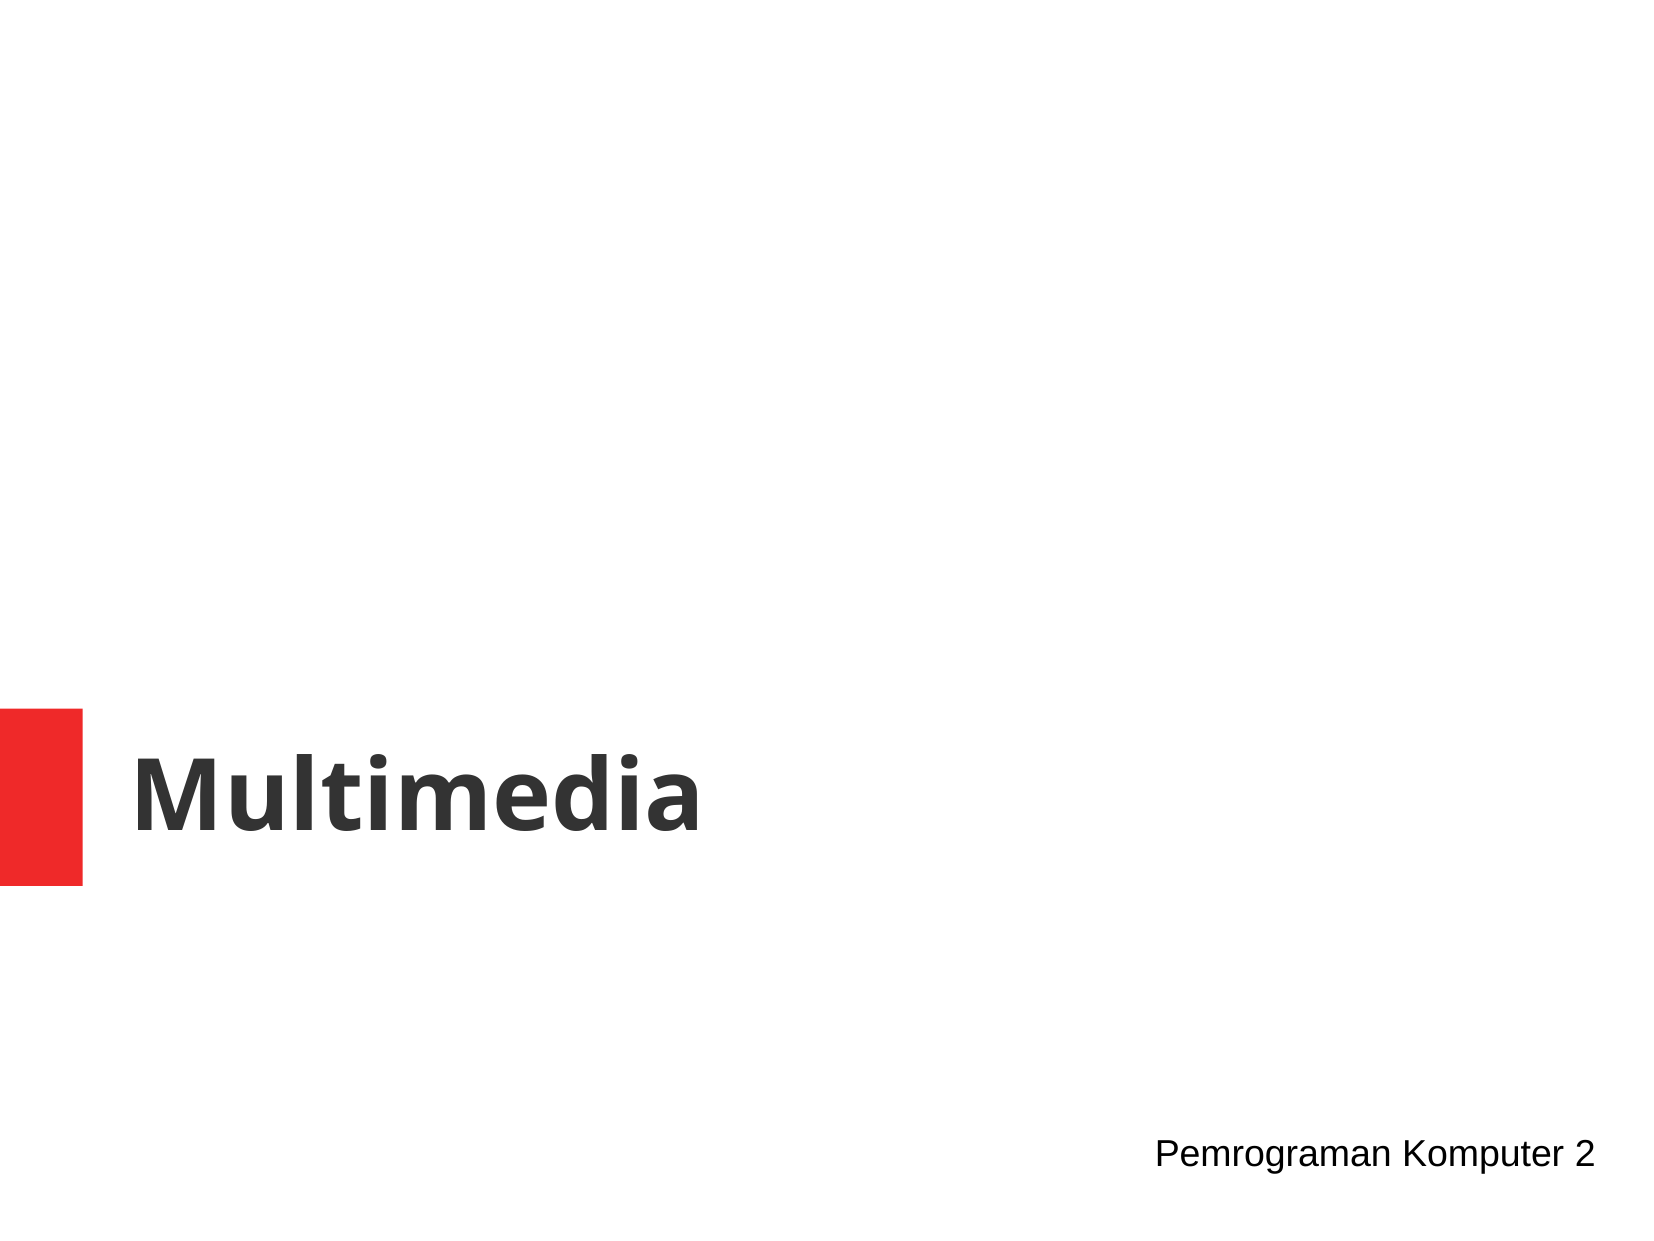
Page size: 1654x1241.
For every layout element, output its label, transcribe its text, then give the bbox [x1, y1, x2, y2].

text_box Pemrograman Komputer 2 [1140, 1125, 1611, 1182]
subtitle Java [129, 968, 1536, 1241]
title Multimedia [129, 673, 1536, 910]
